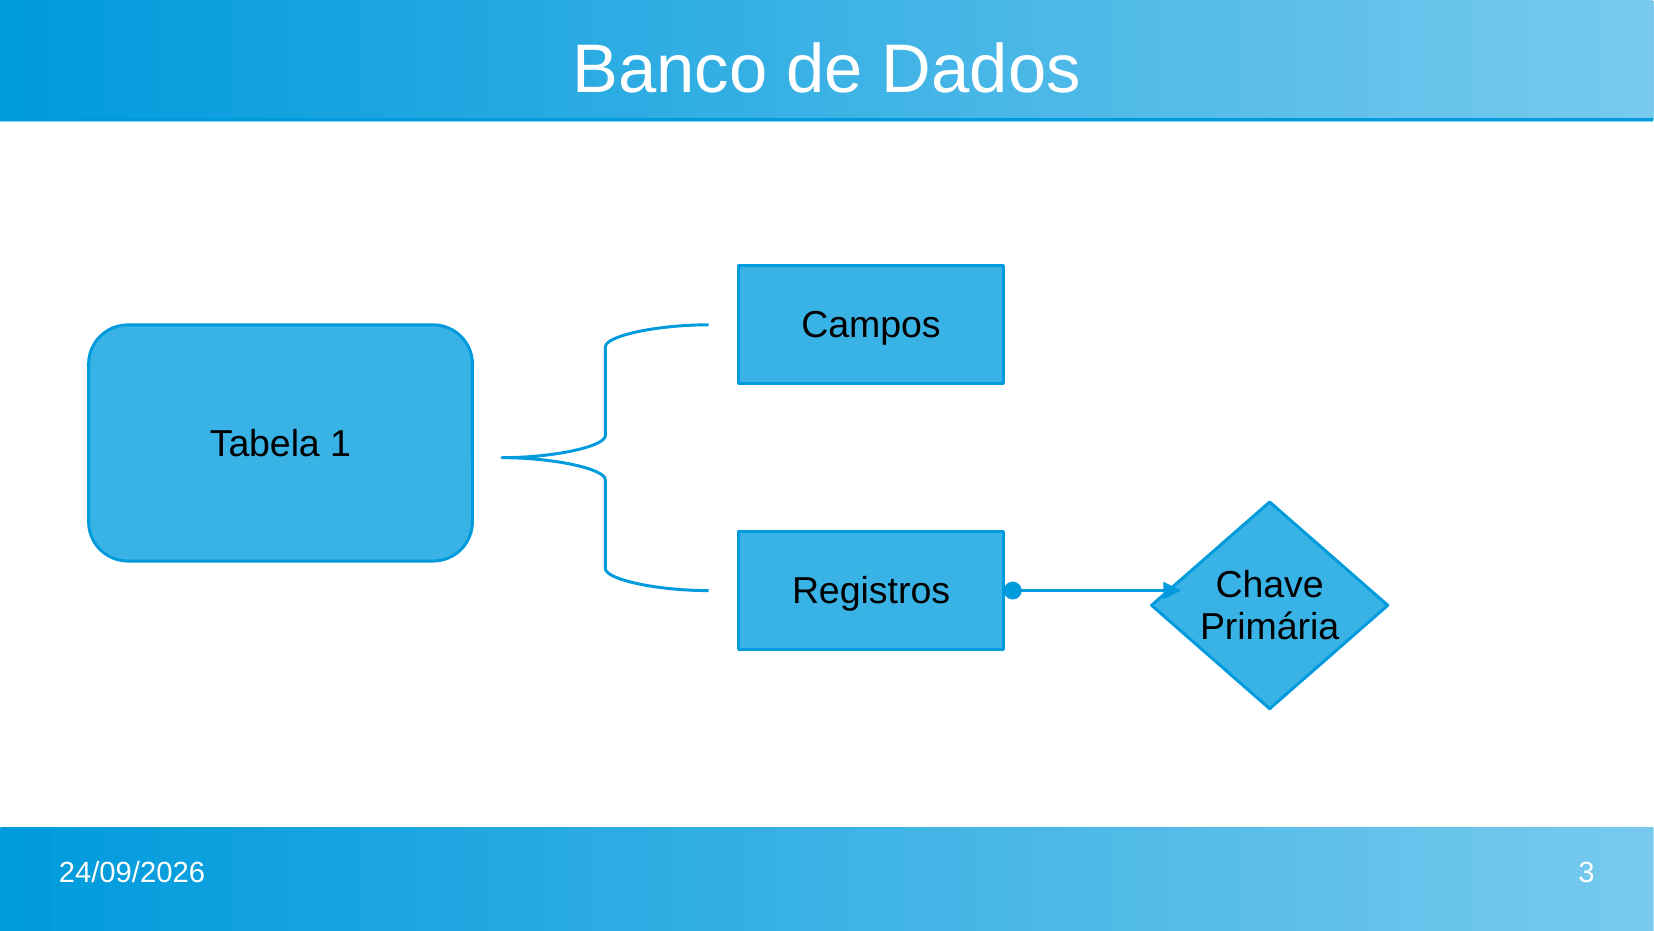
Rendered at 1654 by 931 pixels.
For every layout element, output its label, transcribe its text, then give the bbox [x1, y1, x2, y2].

text_box Registros [738, 531, 1004, 650]
title Banco de Dados [59, 29, 1595, 108]
text_box Campos [738, 265, 1004, 384]
text_box Tabela 1 [88, 324, 473, 562]
text_box Chave Primária [1151, 501, 1388, 709]
